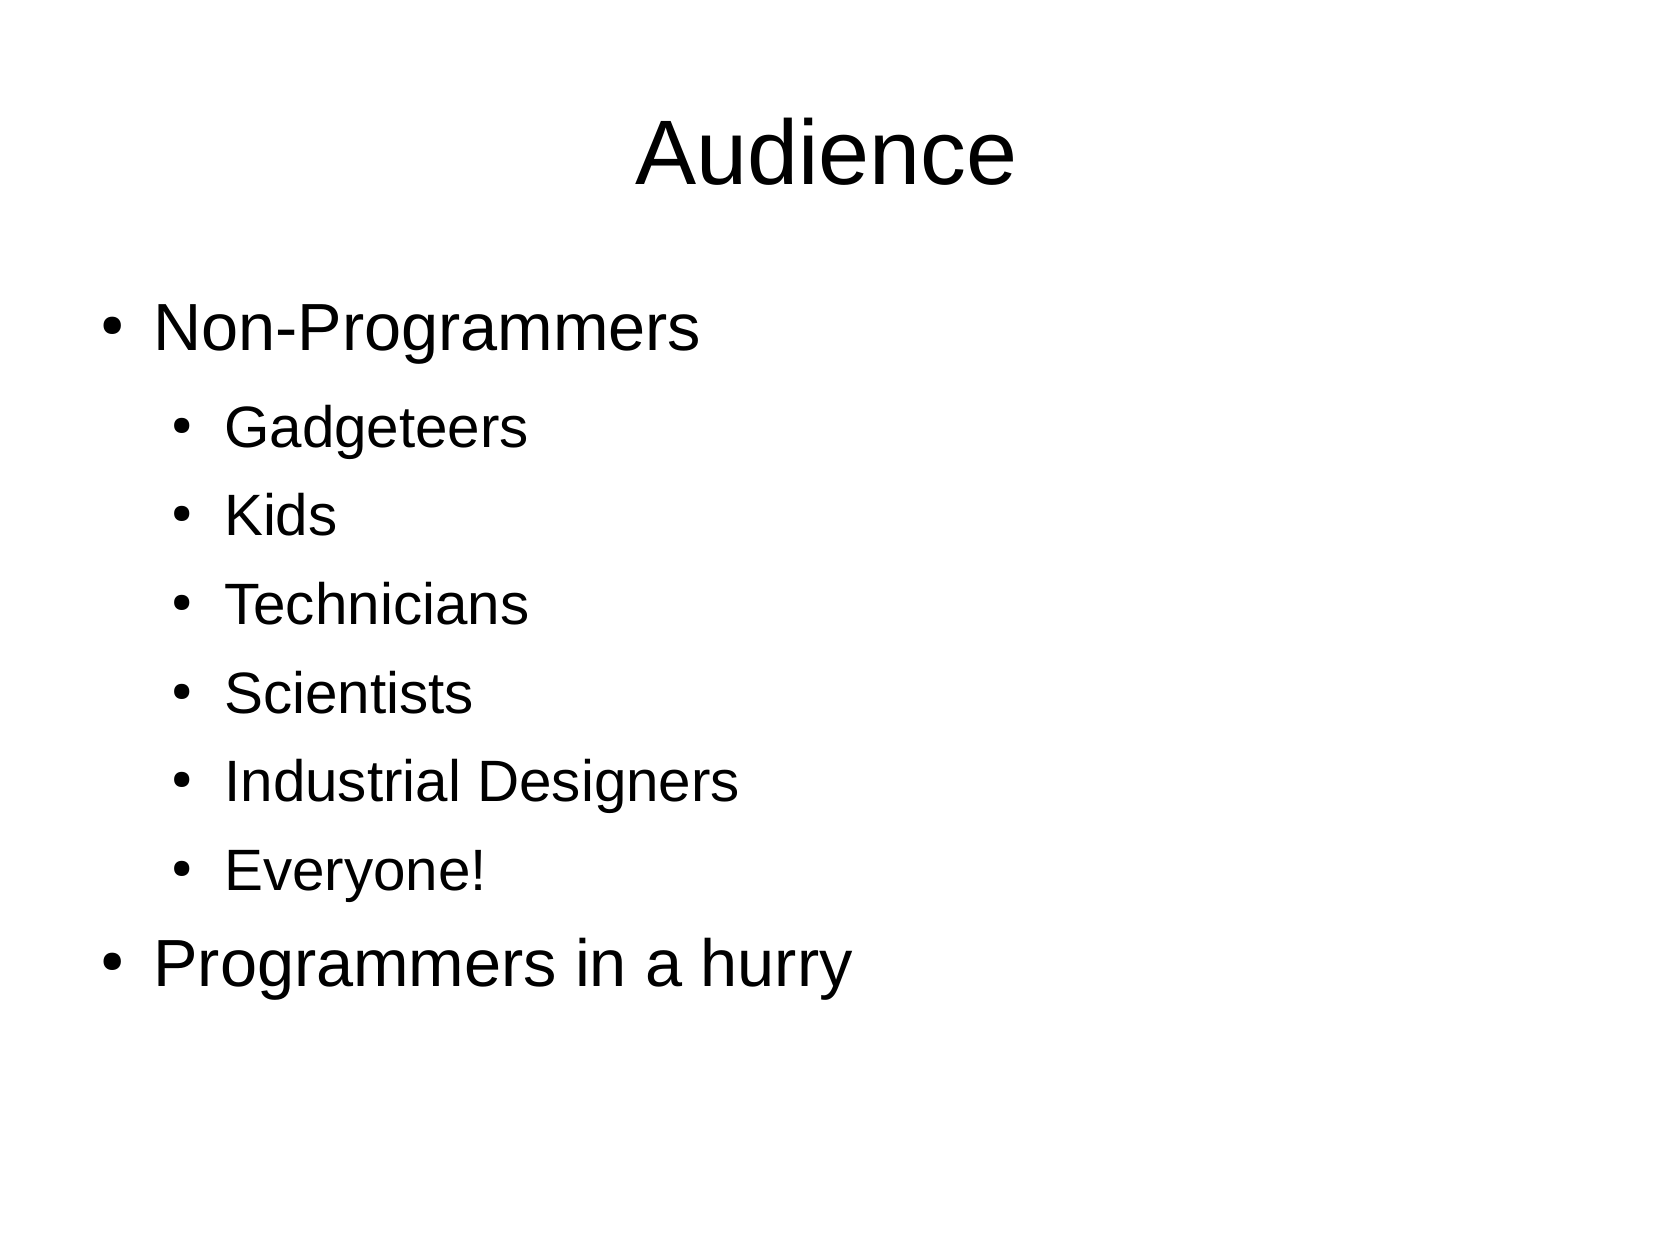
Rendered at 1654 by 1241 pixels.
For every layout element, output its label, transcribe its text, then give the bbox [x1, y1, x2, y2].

list Non-Programmers Gadgeteers Kids Technicians Scientists Industrial Designers Everyone! Programmers in a hurry [82, 290, 1571, 1109]
title Audience [82, 49, 1571, 257]
